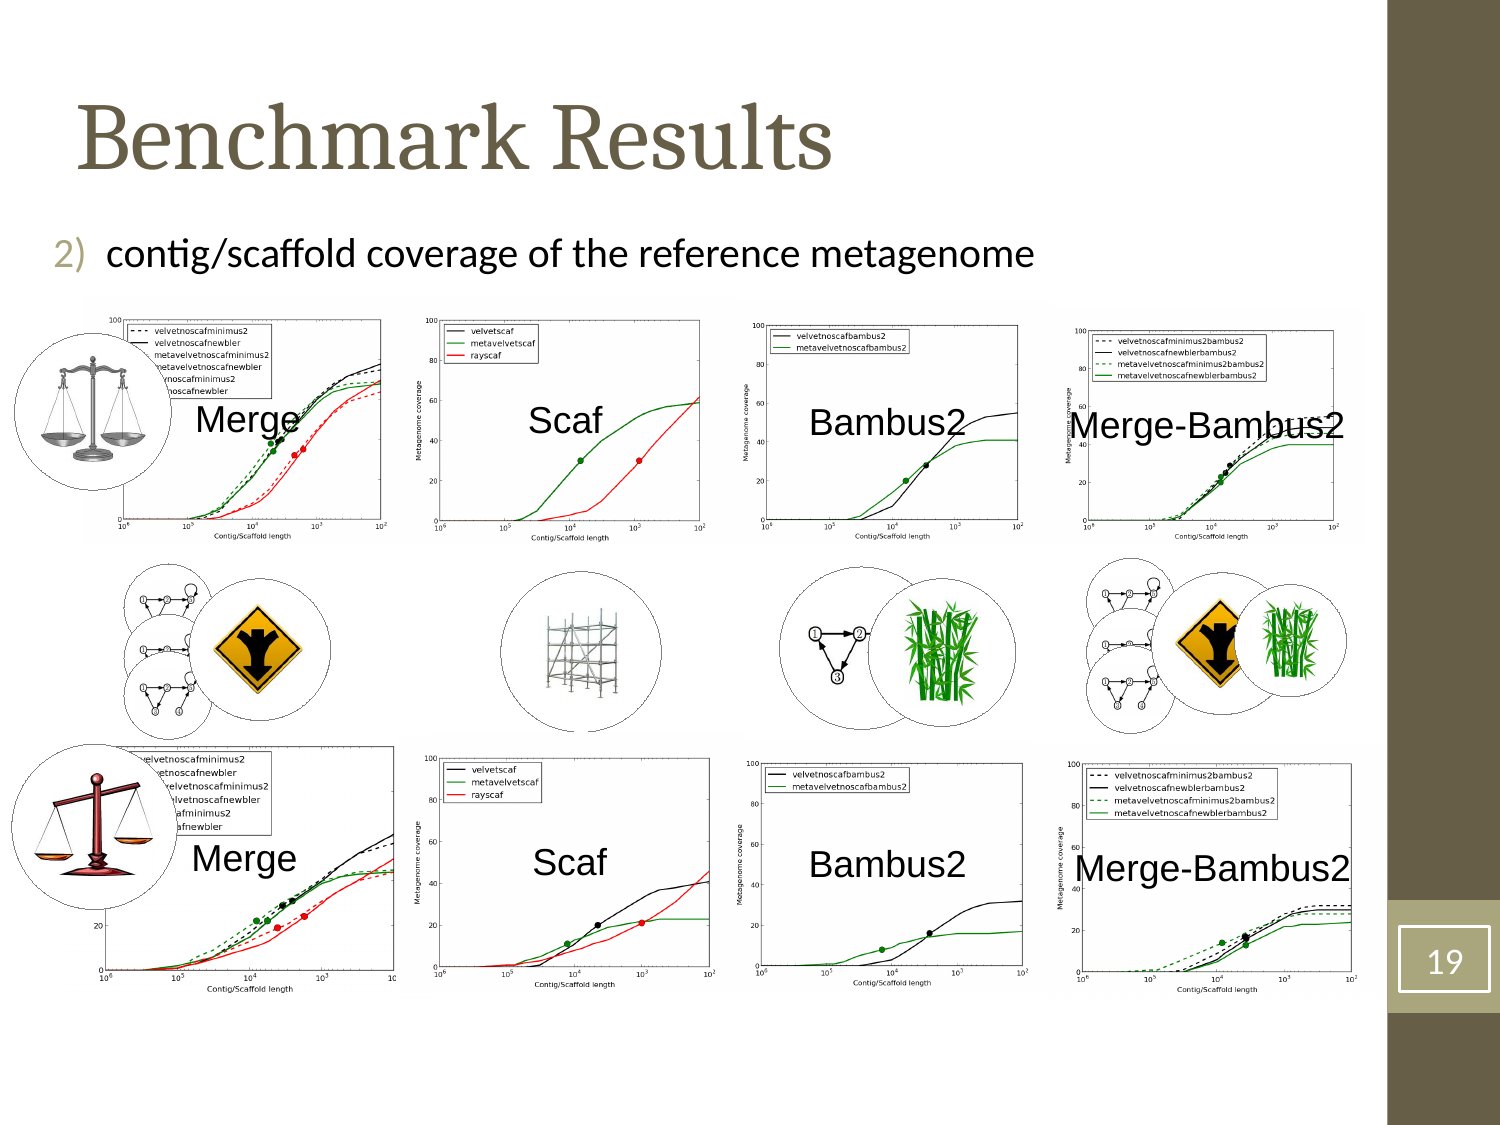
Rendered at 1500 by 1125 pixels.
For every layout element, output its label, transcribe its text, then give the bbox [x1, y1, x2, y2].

picture [34, 773, 153, 876]
list contig/scaﬀold coverage of the reference metagenome [35, 236, 1382, 1063]
picture [135, 632, 190, 665]
picture [208, 604, 309, 696]
picture [801, 601, 888, 695]
picture [1262, 600, 1319, 681]
picture [40, 355, 146, 462]
title Benchmark Results [75, 82, 1326, 195]
text_box [1086, 558, 1347, 734]
text_box [500, 571, 662, 732]
text_box [123, 563, 331, 740]
picture [135, 582, 201, 628]
text_box [779, 566, 1016, 730]
picture [1098, 576, 1163, 621]
picture [396, 732, 1386, 999]
picture [904, 599, 979, 706]
picture [1098, 626, 1153, 659]
text_box [14, 333, 172, 491]
picture [1170, 598, 1261, 690]
picture [1098, 664, 1163, 715]
picture [533, 600, 638, 704]
picture [135, 670, 201, 721]
text_box [11, 744, 178, 910]
picture [398, 295, 1365, 546]
